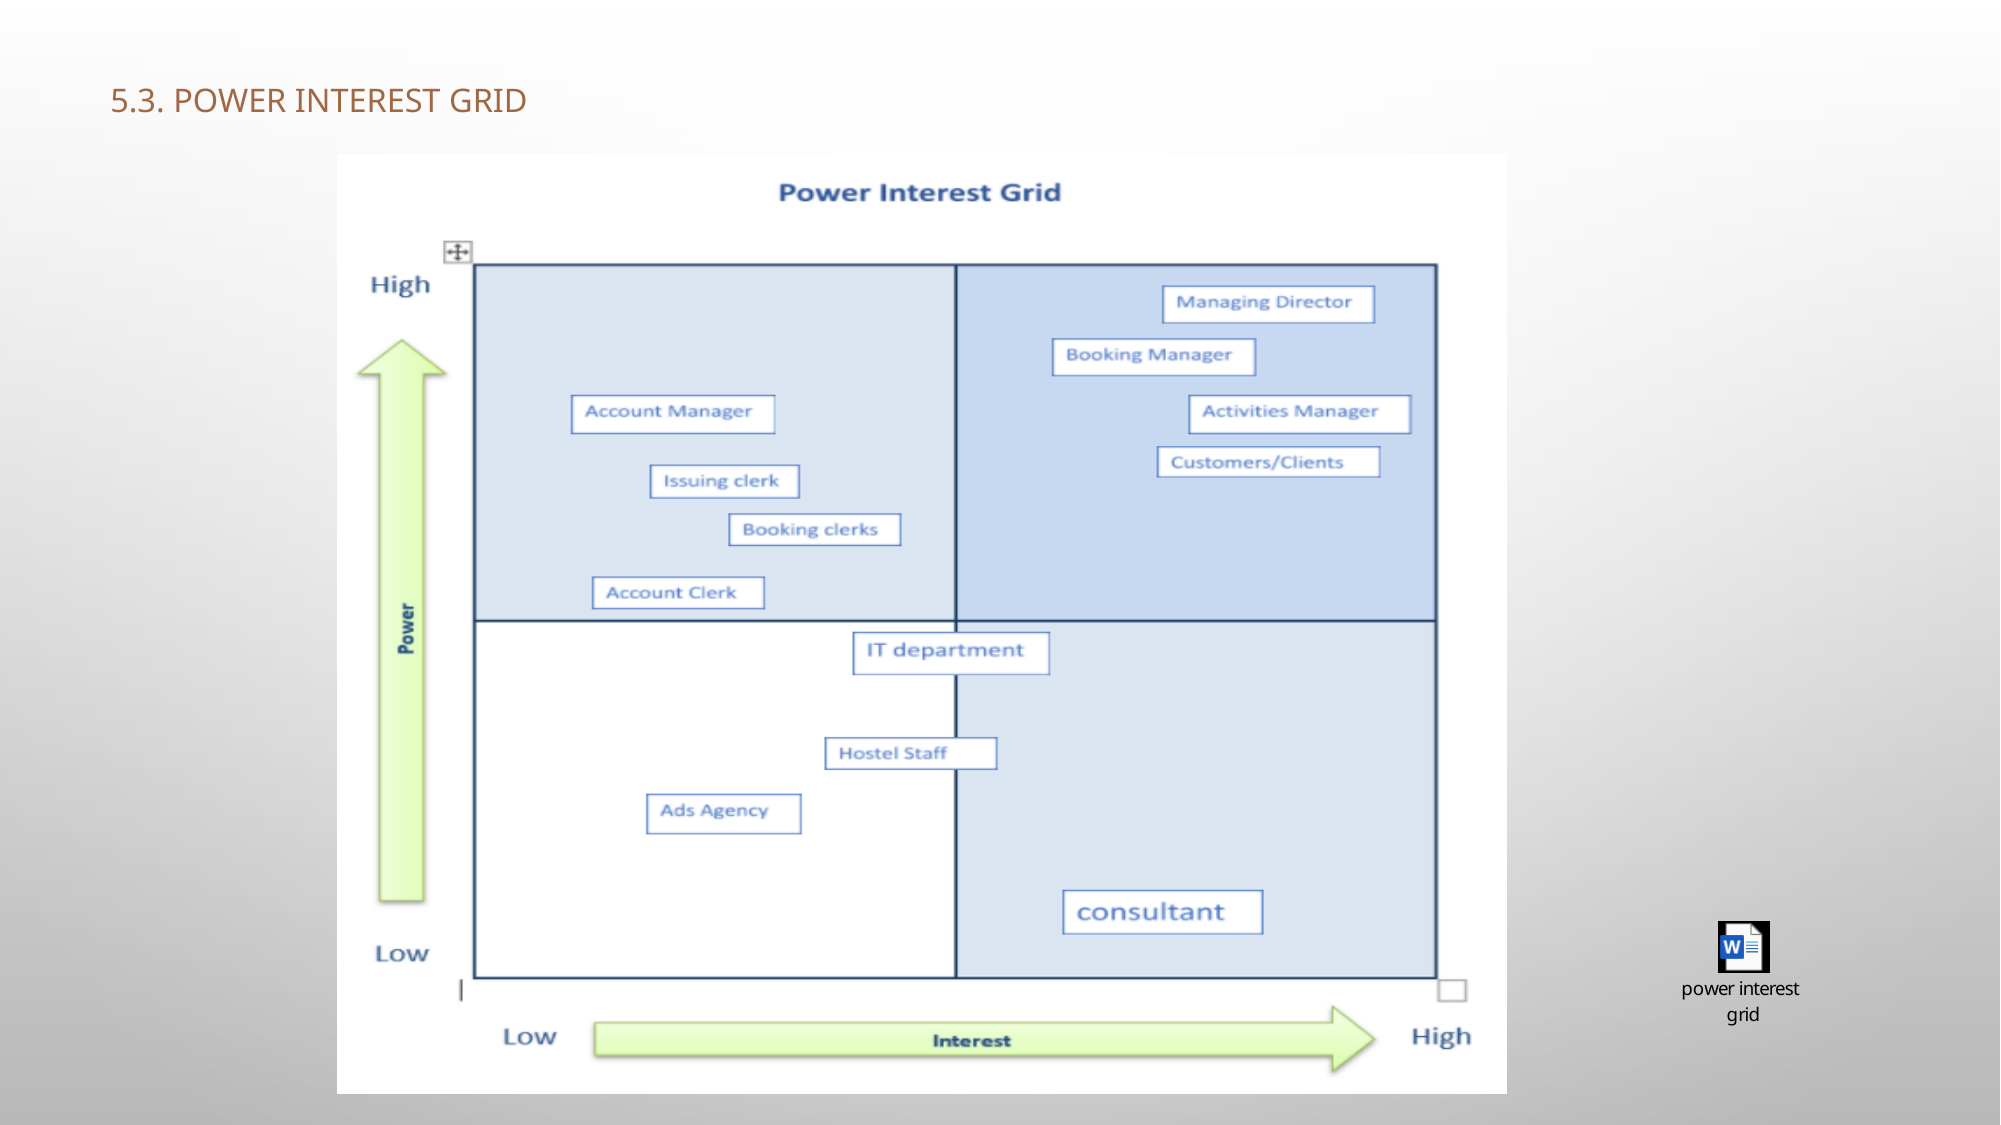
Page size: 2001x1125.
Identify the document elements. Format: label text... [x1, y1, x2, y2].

list 5.3. Power interest grid [95, 64, 618, 155]
chart [1668, 921, 1819, 1054]
picture [337, 154, 1507, 1094]
